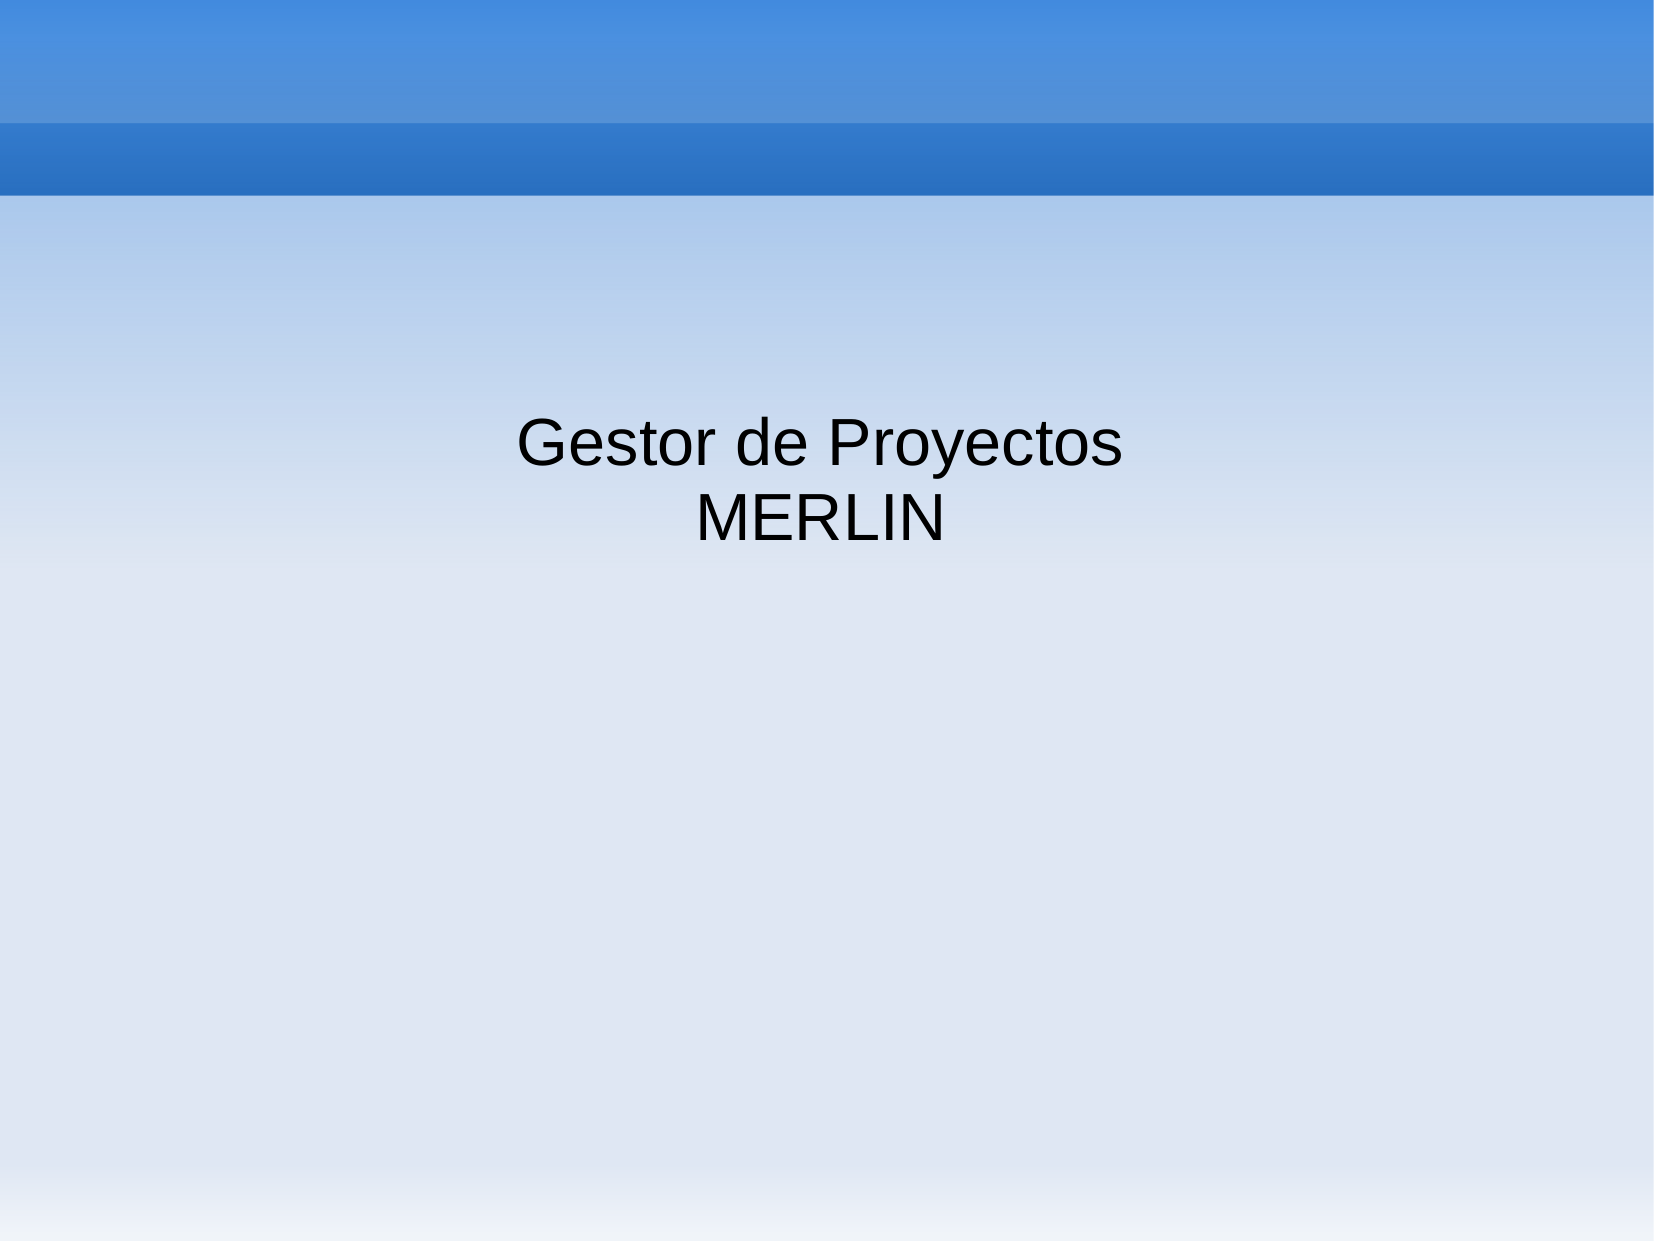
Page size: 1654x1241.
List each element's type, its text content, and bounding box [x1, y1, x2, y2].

picture [0, 0, 1654, 1241]
subtitle Gestor de Proyectos MERLIN [76, 7, 1565, 1102]
